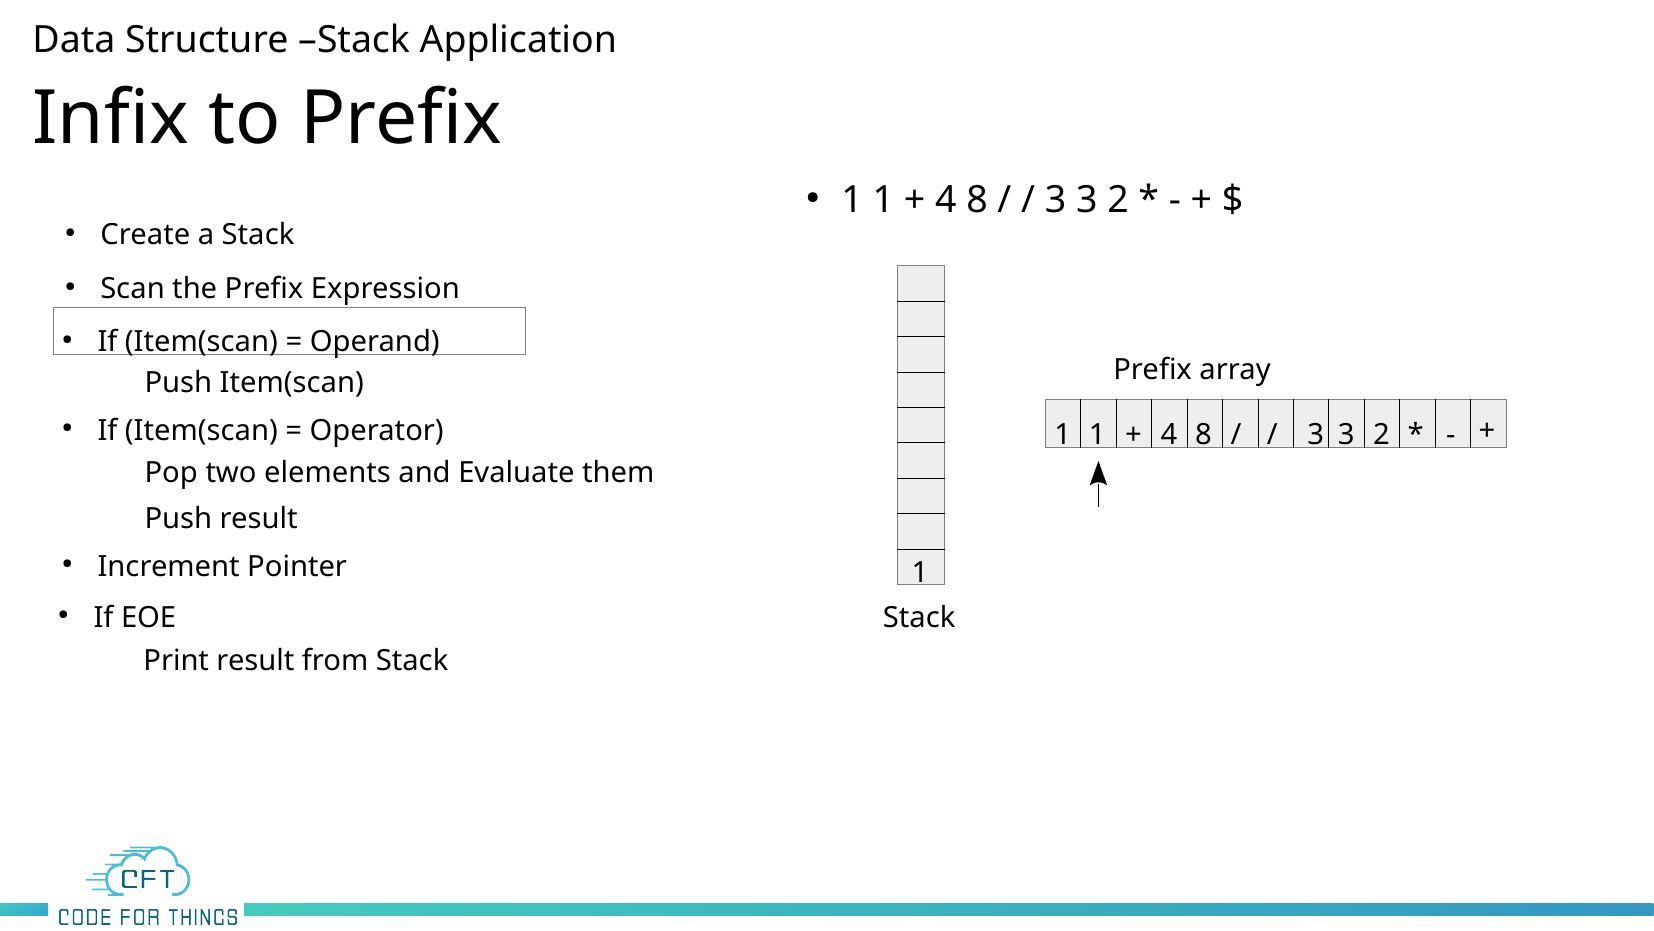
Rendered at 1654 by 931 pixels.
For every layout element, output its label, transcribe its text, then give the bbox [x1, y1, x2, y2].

text_box 3 [1292, 405, 1341, 455]
text_box [1259, 399, 1293, 405]
text_box [897, 265, 945, 301]
text_box [897, 443, 945, 478]
text_box + [1110, 405, 1145, 455]
text_box [1329, 399, 1364, 405]
text_box 3 [1341, 405, 1372, 455]
text_box + [1463, 401, 1518, 451]
text_box - [1431, 405, 1472, 455]
text_box 8 [1180, 405, 1229, 455]
text_box [491, 319, 526, 355]
text_box Push Item(scan) [94, 373, 426, 401]
text_box / [1215, 405, 1252, 456]
text_box 1 1 + 4 8 / / 3 3 2 * - + $ [791, 165, 1377, 225]
text_box Create a Stack [50, 206, 355, 266]
text_box 4 [1145, 405, 1180, 455]
text_box Print result from Stack [93, 631, 615, 691]
text_box [1365, 399, 1399, 405]
text_box [1045, 399, 1080, 405]
text_box [1223, 399, 1258, 405]
text_box [897, 373, 945, 407]
text_box [897, 479, 945, 513]
text_box [897, 302, 945, 336]
text_box [1081, 399, 1116, 406]
text_box Push result [94, 490, 426, 550]
text_box If (Item(scan) = Operand) [47, 312, 491, 373]
text_box / [1252, 405, 1301, 456]
text_box 1 [1074, 406, 1123, 456]
title Data Structure –Stack Application Infix to Prefix [32, 12, 1536, 166]
text_box Prefix array [1098, 340, 1312, 390]
text_box 2 [1372, 405, 1407, 455]
text_box [1152, 399, 1187, 405]
text_box 1 [1039, 405, 1088, 455]
text_box Increment Pointer [47, 537, 621, 597]
text_box If (Item(scan) = Operator) [47, 401, 496, 461]
text_box [897, 408, 945, 442]
text_box [1436, 399, 1470, 405]
text_box [897, 337, 945, 372]
text_box Pop two elements and Evaluate them [94, 443, 709, 502]
text_box Stack [868, 588, 979, 638]
text_box [897, 514, 945, 543]
picture [59, 846, 237, 925]
text_box 1 [896, 543, 945, 593]
text_box If EOE [43, 588, 375, 638]
text_box [1400, 399, 1435, 405]
text_box [1294, 399, 1328, 405]
text_box [1188, 399, 1222, 405]
text_box * [1407, 405, 1431, 455]
text_box [1117, 399, 1151, 405]
text_box Scan the Prefix Expression [50, 259, 537, 319]
